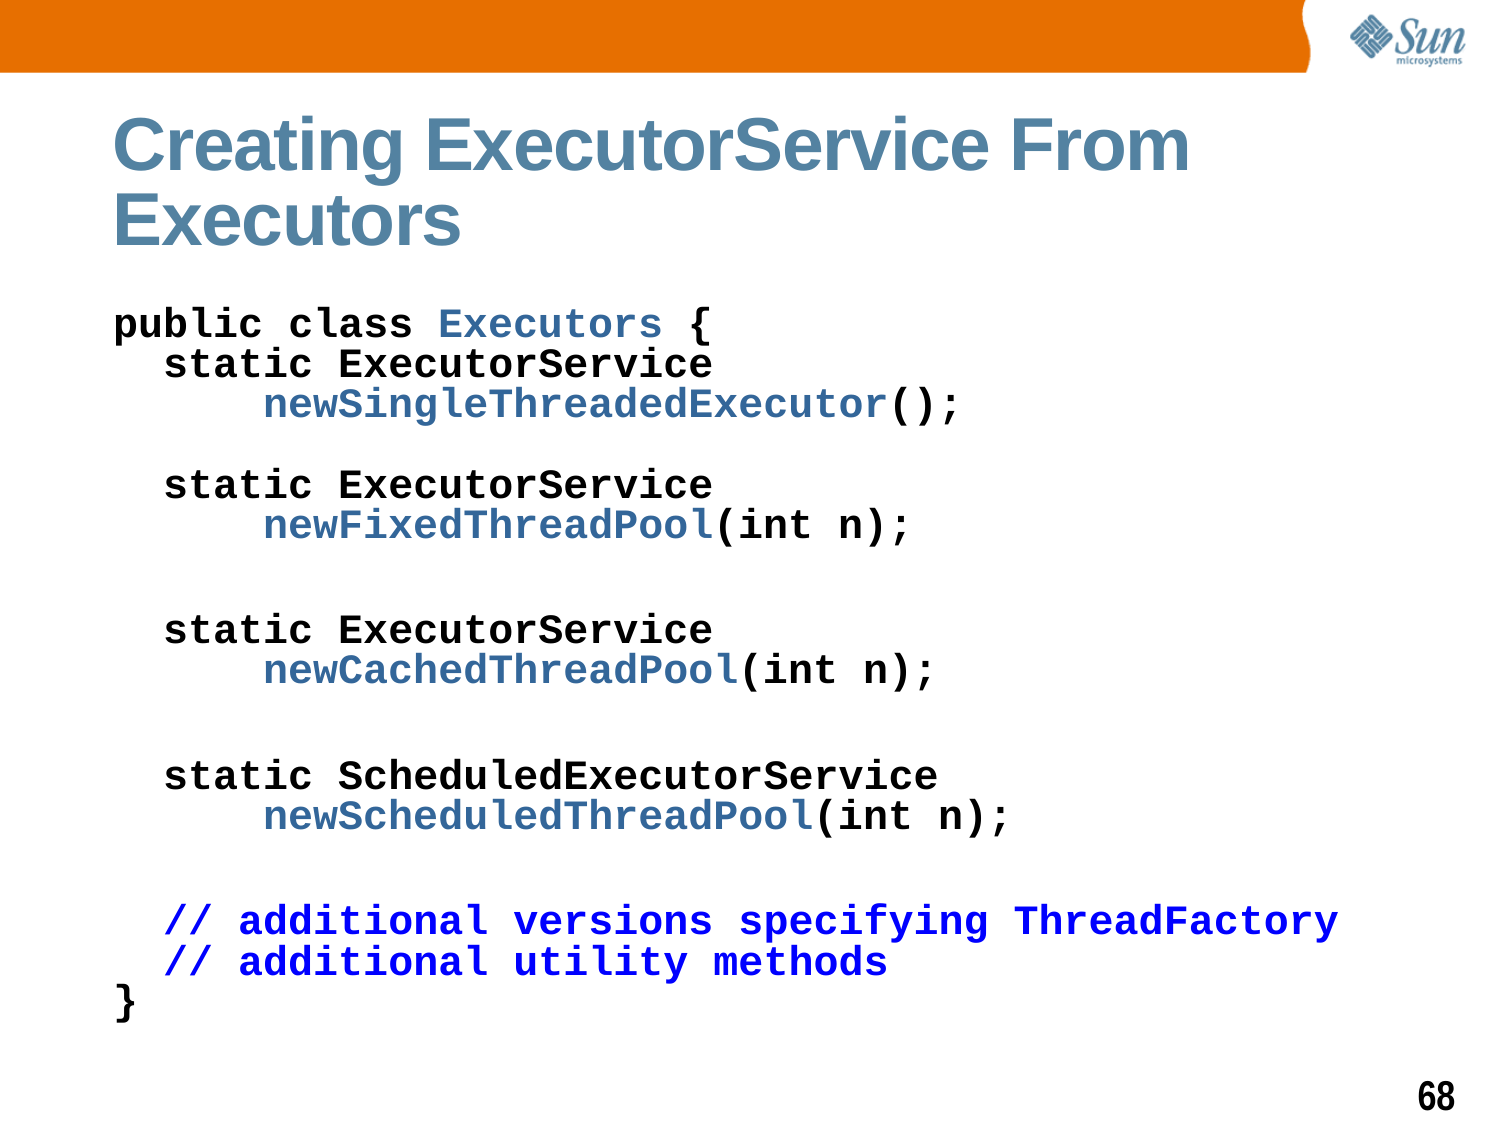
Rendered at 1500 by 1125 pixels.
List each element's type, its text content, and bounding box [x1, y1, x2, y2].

picture [0, 0, 1500, 75]
list public class Executors { static ExecutorService newSingleThreadedExecutor(); static ExecutorService newFixedThreadPool(int n); static ExecutorService newCachedThreadPool(int n); static ScheduledExecutorService newScheduledThreadPool(int n); // additional versions specifying ThreadFactory // additional utility methods } [113, 305, 1418, 1125]
title Creating ExecutorService From Executors [112, 109, 1403, 298]
